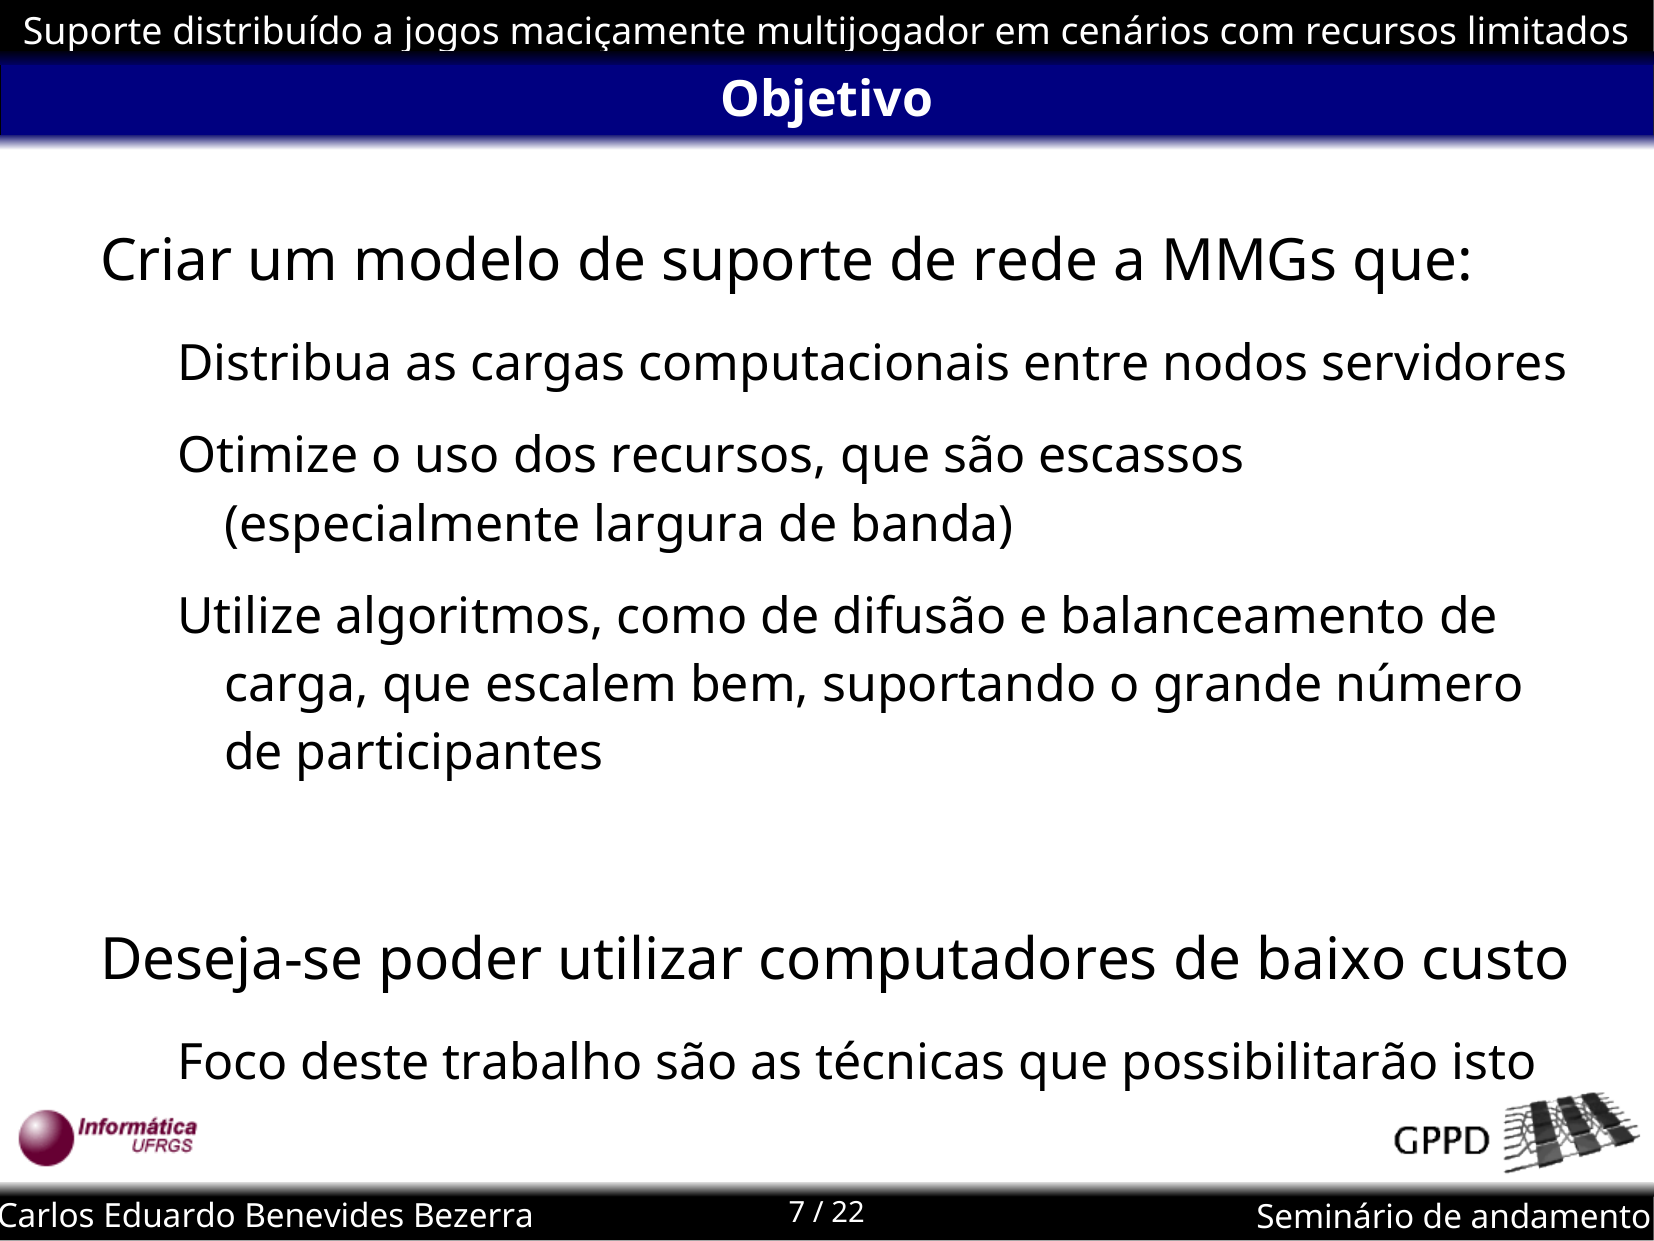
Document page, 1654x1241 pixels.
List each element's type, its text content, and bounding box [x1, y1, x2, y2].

list Criar um modelo de suporte de rede a MMGs que: Distribua as cargas computacionais entre nodos servidores Otimize o uso dos recursos, que são escassos (especialmente largura de banda) Utilize algoritmos, como de difusão e balanceamento de carga, que escalem bem, suportando o grande número de participantes Deseja-se poder utilizar computadores de baixo custo Foco deste trabalho são as técnicas que possibilitarão isto [82, 218, 1571, 1121]
title Objetivo [0, 62, 1654, 133]
picture [5, 1096, 213, 1176]
picture [1393, 1091, 1642, 1176]
